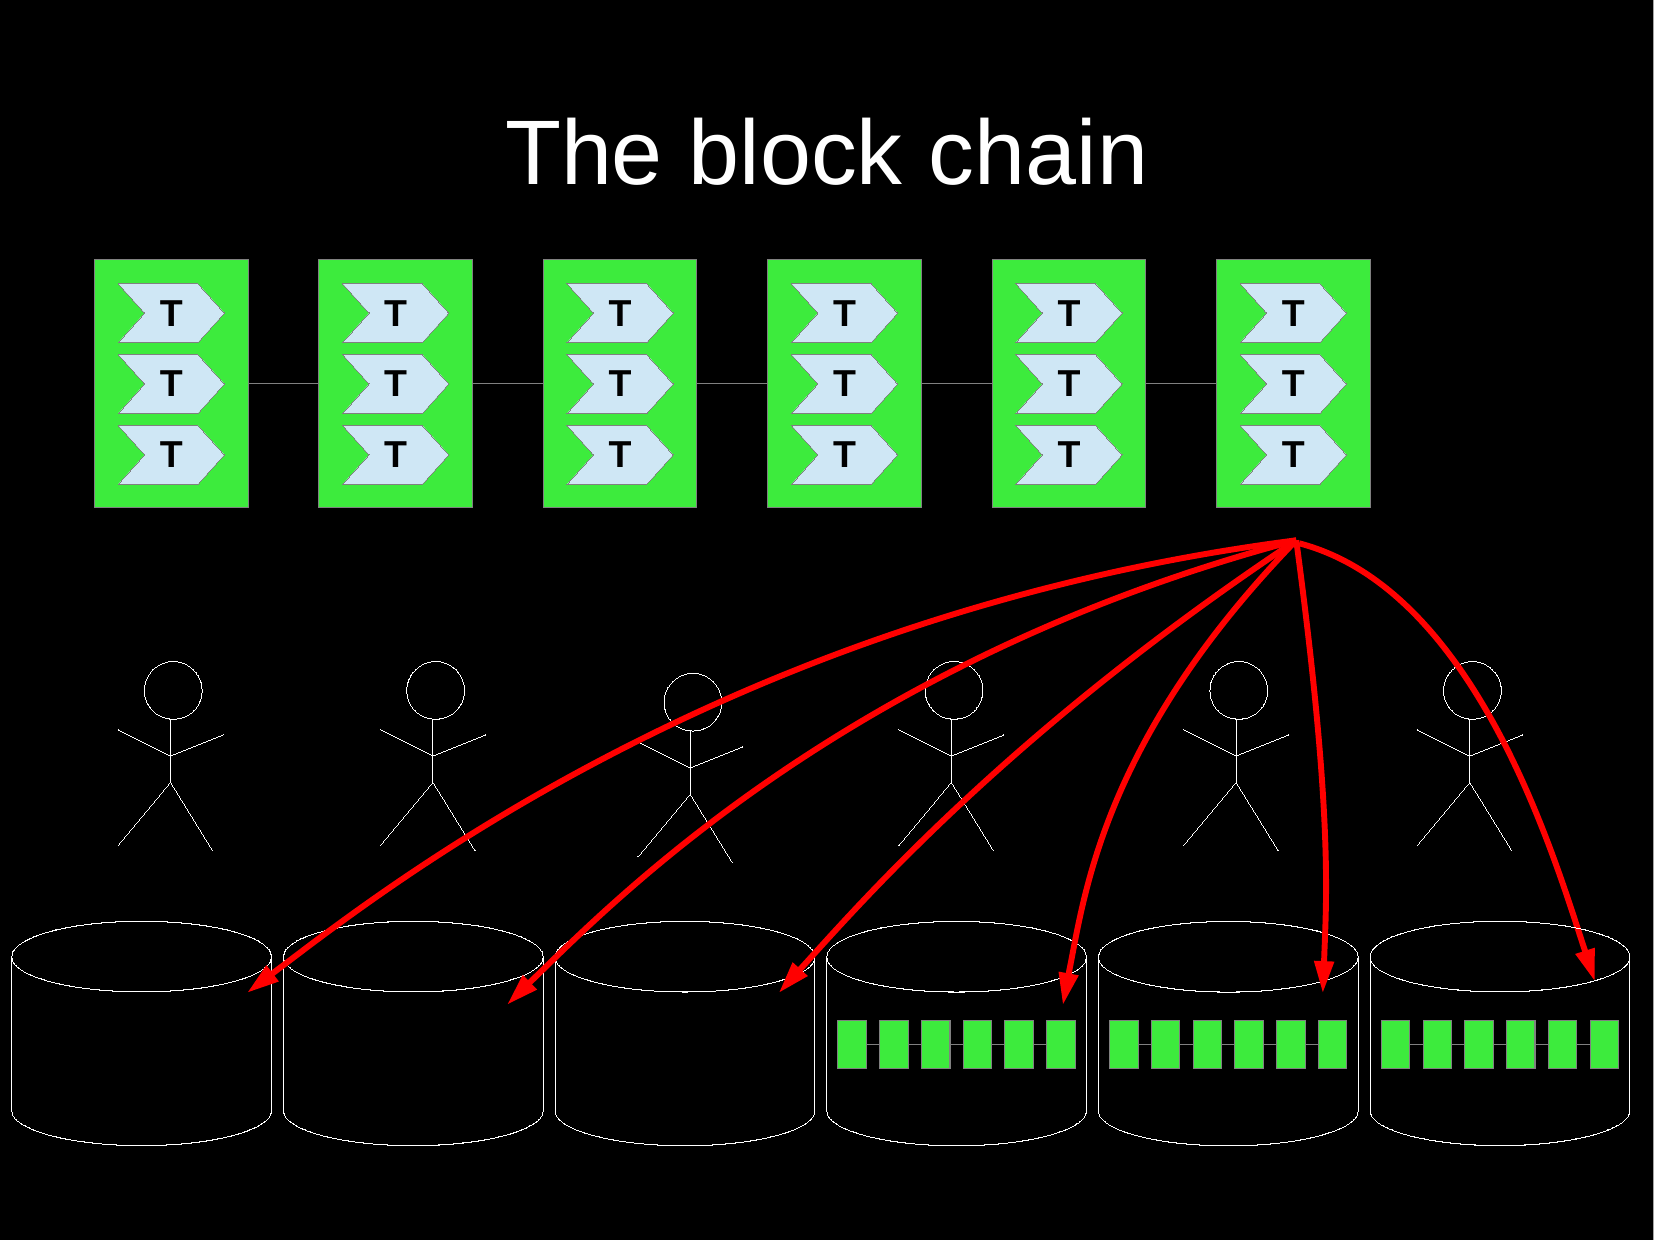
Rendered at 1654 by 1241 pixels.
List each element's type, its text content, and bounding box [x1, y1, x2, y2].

text_box [767, 259, 922, 508]
text_box T [791, 425, 898, 485]
text_box T [566, 354, 674, 414]
text_box T [118, 354, 225, 414]
text_box [1216, 259, 1371, 508]
text_box T [1015, 283, 1123, 343]
text_box T [566, 425, 674, 485]
text_box T [1240, 283, 1347, 343]
text_box [921, 1020, 951, 1069]
text_box [1318, 1020, 1347, 1069]
text_box [879, 1020, 909, 1069]
text_box [1151, 1020, 1180, 1069]
text_box [1004, 1020, 1034, 1069]
text_box [963, 1020, 992, 1069]
text_box [1193, 1020, 1222, 1069]
text_box [1109, 1020, 1139, 1069]
text_box [1506, 1020, 1536, 1069]
text_box T [1240, 425, 1347, 485]
text_box T [1015, 354, 1123, 414]
text_box T [342, 425, 449, 485]
text_box [992, 259, 1146, 508]
text_box [1276, 1020, 1306, 1069]
title The block chain [82, 49, 1571, 257]
text_box T [342, 283, 449, 343]
text_box T [566, 283, 674, 343]
text_box T [1240, 354, 1347, 414]
text_box [1381, 1020, 1410, 1069]
text_box T [342, 354, 449, 414]
text_box [543, 259, 697, 508]
text_box [837, 1020, 867, 1069]
text_box [1234, 1020, 1264, 1069]
text_box T [791, 354, 898, 414]
text_box T [1015, 425, 1123, 485]
text_box [1464, 1020, 1494, 1069]
text_box T [118, 283, 225, 343]
text_box [318, 259, 473, 508]
text_box [1590, 1020, 1619, 1069]
text_box [94, 259, 249, 508]
text_box [1046, 1020, 1076, 1069]
text_box [1423, 1020, 1452, 1069]
text_box [1548, 1020, 1577, 1069]
text_box T [791, 283, 898, 343]
text_box T [118, 425, 225, 485]
